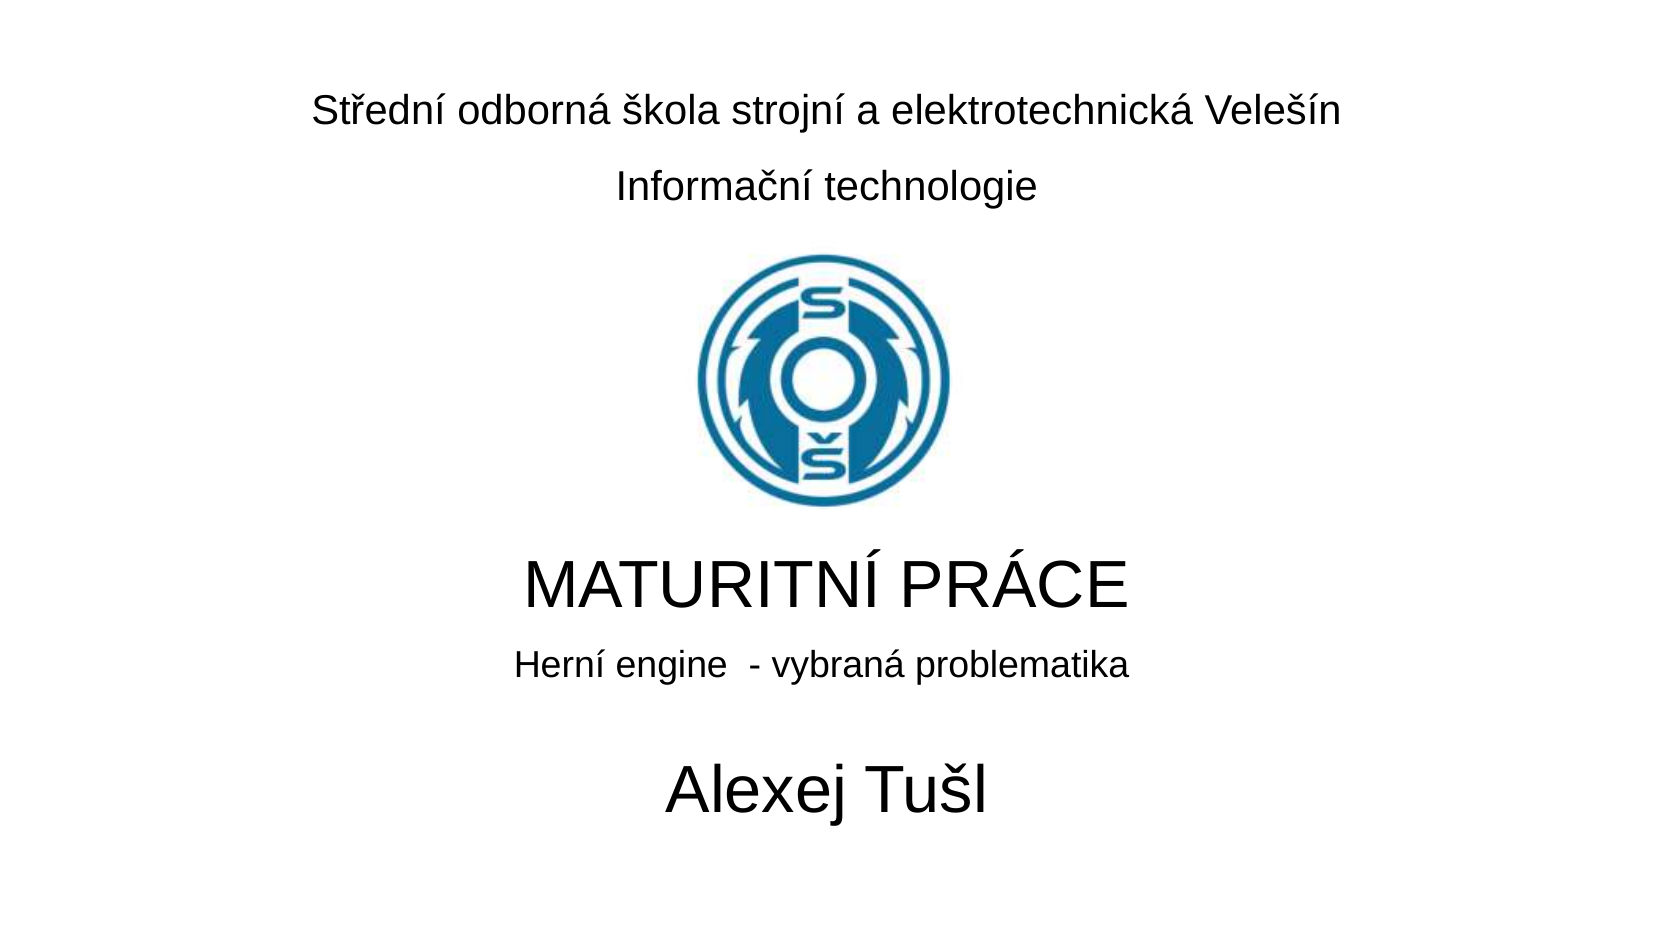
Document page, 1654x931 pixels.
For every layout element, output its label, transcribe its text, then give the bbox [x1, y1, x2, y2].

picture [673, 230, 975, 532]
subtitle Střední odborná škola strojní a elektrotechnická Velešín Informační technologie MATURITNÍ PRÁCE Herní engine - vybraná problematika Alexej Tušl [82, 63, 1571, 827]
